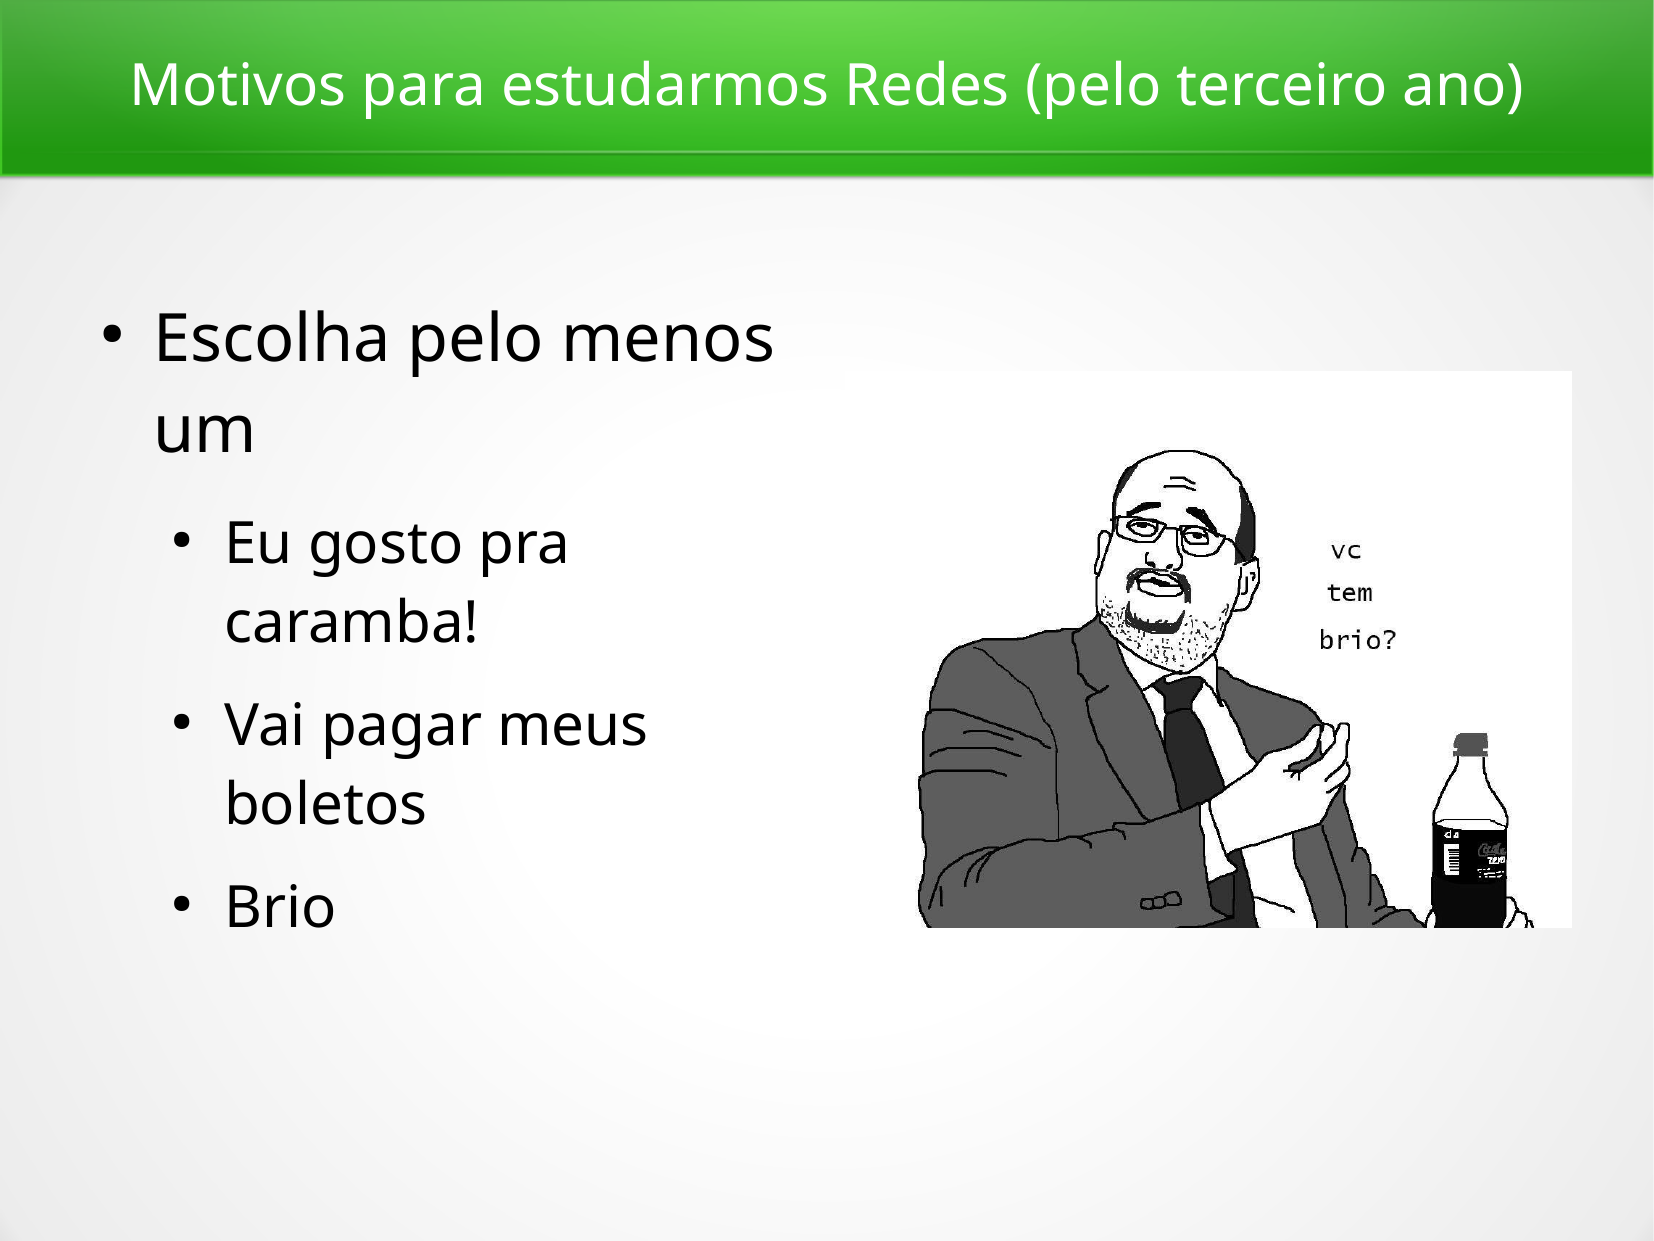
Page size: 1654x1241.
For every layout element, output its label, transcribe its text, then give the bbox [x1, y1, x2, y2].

picture [0, 0, 1654, 1241]
title Motivos para estudarmos Redes (pelo terceiro ano) [82, 11, 1571, 154]
list Escolha pelo menos um Eu gosto pra caramba! Vai pagar meus boletos Brio [82, 290, 809, 1010]
